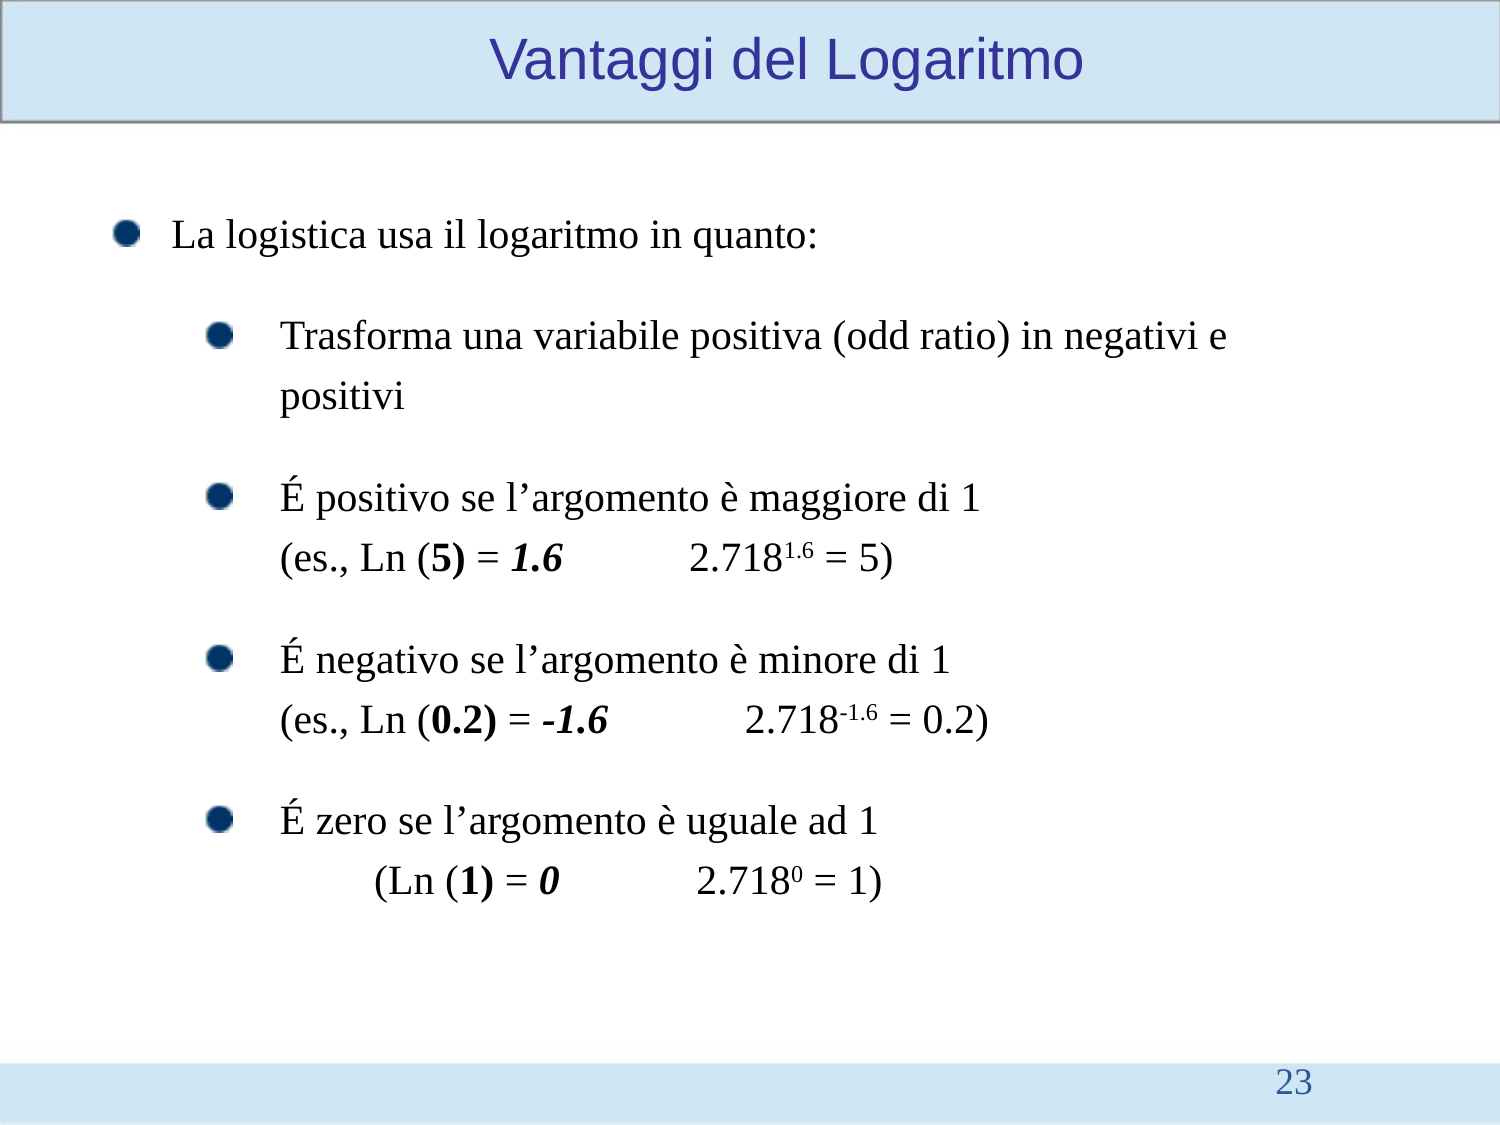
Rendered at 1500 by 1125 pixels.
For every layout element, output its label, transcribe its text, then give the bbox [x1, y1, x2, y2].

text_box La logistica usa il logaritmo in quanto: Trasforma una variabile positiva (odd ratio) in negativi e positivi É positivo se l’argomento è maggiore di 1 (es., Ln (5) = 1.6 2.7181.6 = 5) É negativo se l’argomento è minore di 1 (es., Ln (0.2) = -1.6 2.718-1.6 = 0.2) É zero se l’argomento è uguale ad 1 (Ln (1) = 0 2.7180 = 1) [95, 189, 1270, 1013]
picture [0, 0, 1500, 1125]
title Vantaggi del Logaritmo [113, 0, 1463, 158]
